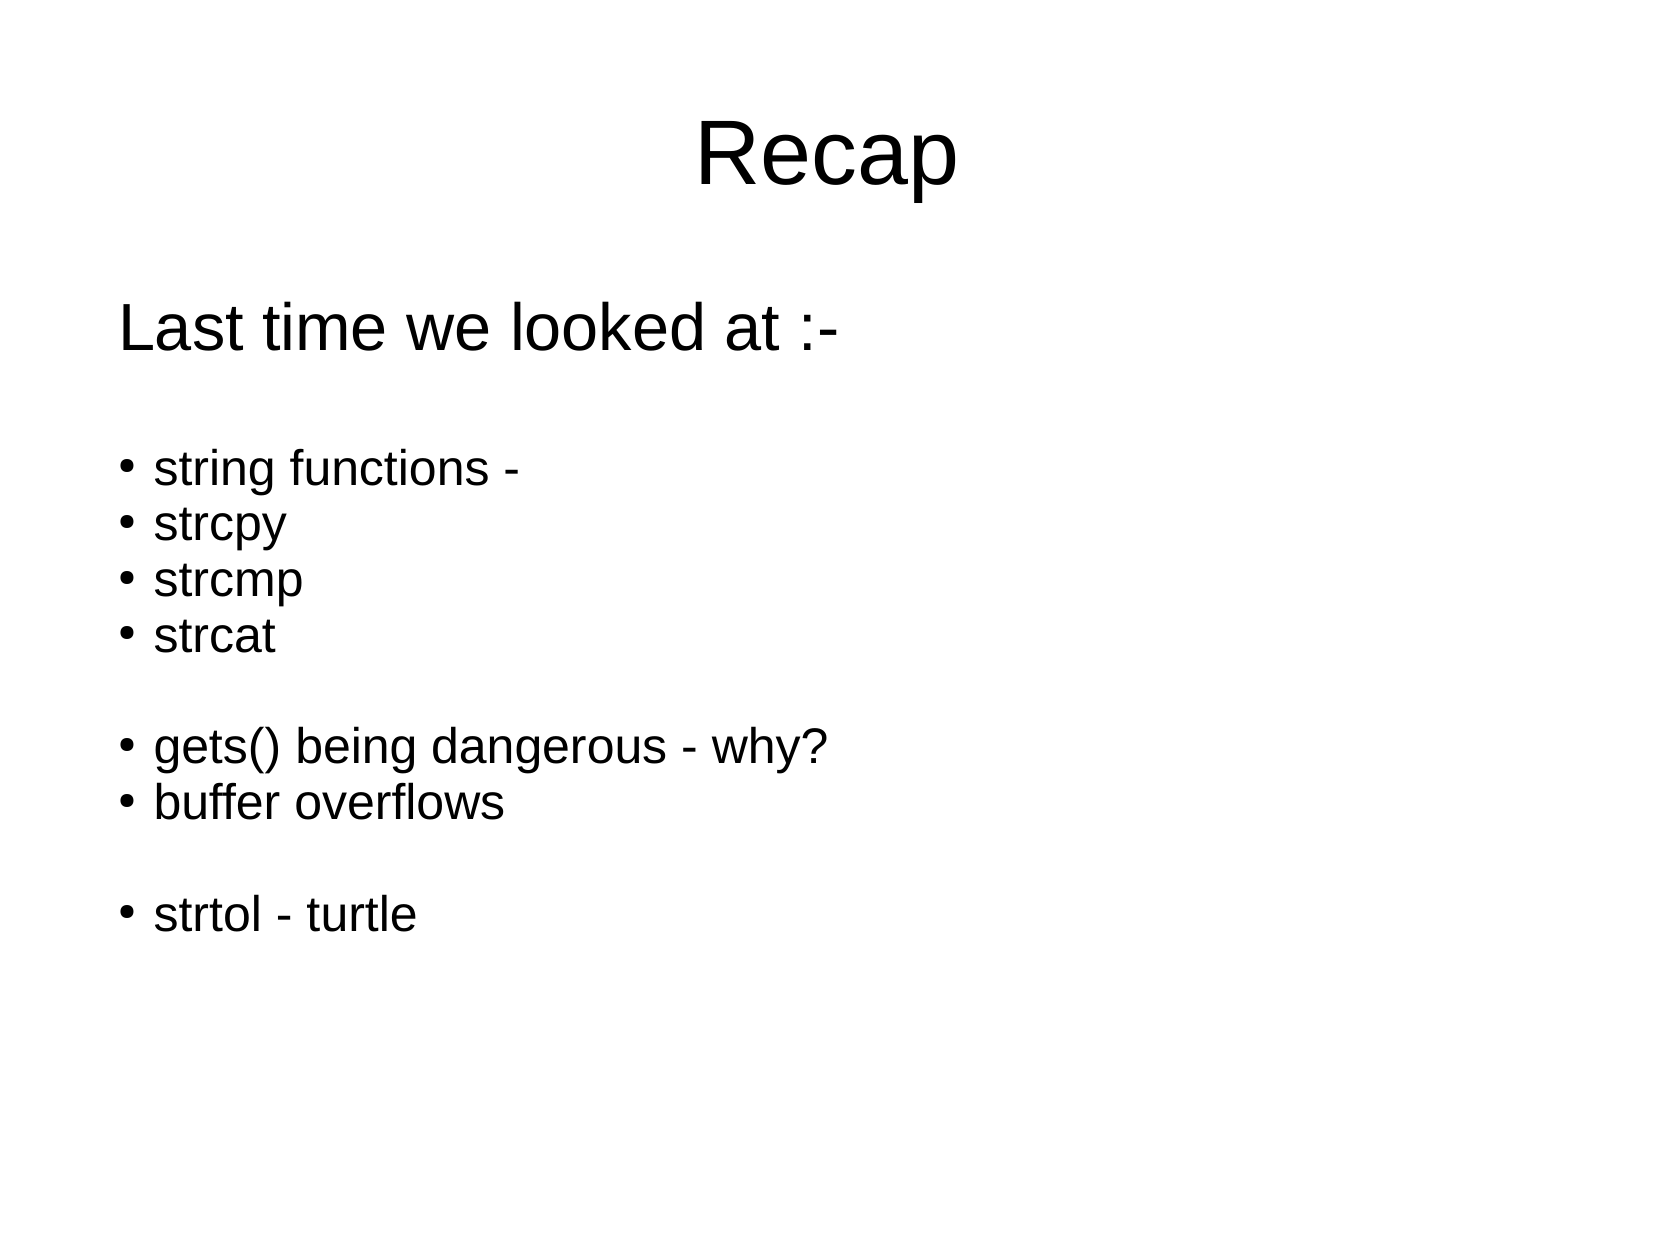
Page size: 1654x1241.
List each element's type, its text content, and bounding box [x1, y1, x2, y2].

title Recap [82, 49, 1571, 257]
subtitle Last time we looked at :- string functions - strcpy strcmp strcat gets() being dangerous - why? buffer overflows strtol - turtle [118, 290, 1538, 1123]
